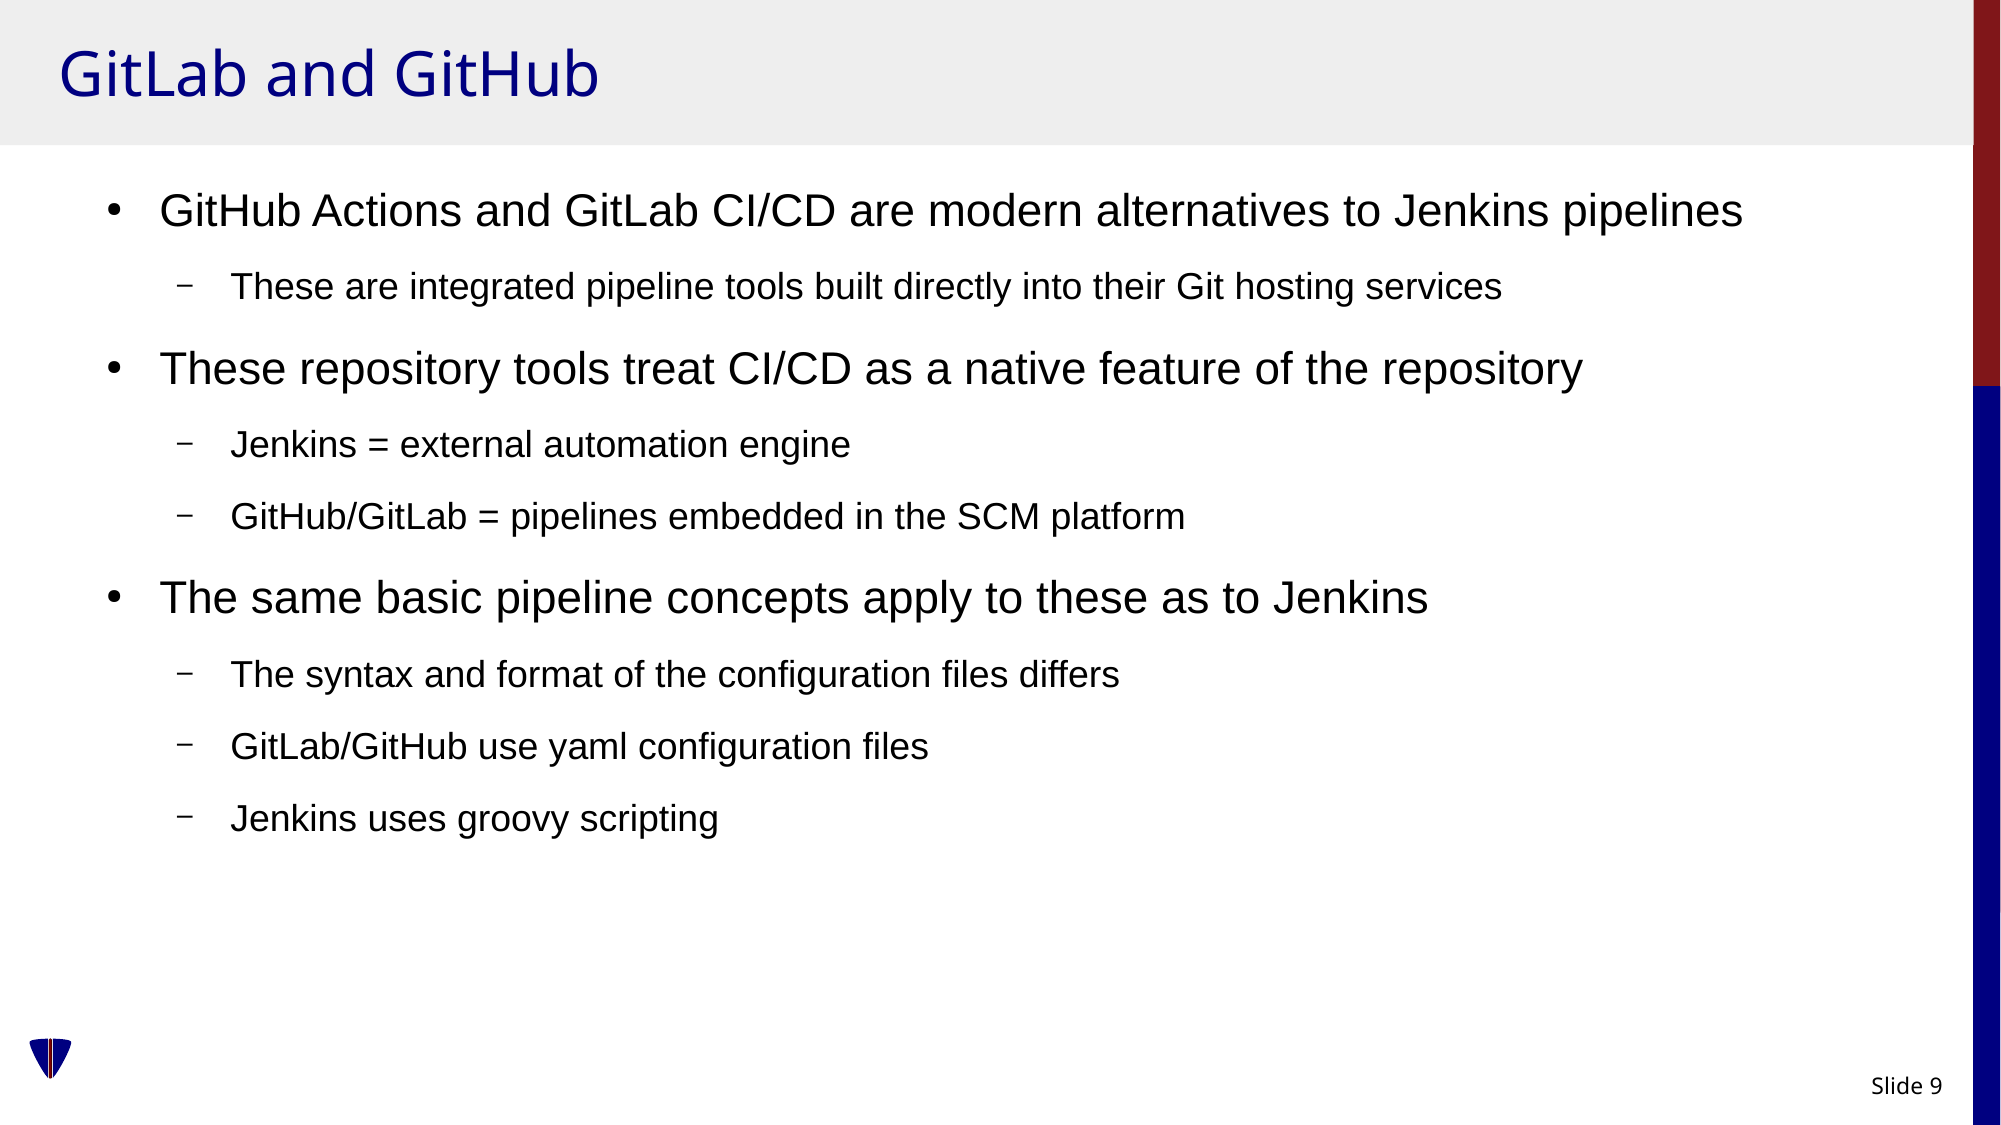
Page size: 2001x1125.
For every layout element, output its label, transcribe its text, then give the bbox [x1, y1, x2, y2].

title GitLab and GitHub [0, 0, 1974, 146]
list GitHub Actions and GitLab CI/CD are modern alternatives to Jenkins pipelines These are integrated pipeline tools built directly into their Git hosting services These repository tools treat CI/CD as a native feature of the repository Jenkins = external automation engine GitHub/GitLab = pipelines embedded in the SCM platform The same basic pipeline concepts apply to these as to Jenkins The syntax and format of the configuration files differs GitLab/GitHub use yaml configuration files Jenkins uses groovy scripting [88, 177, 1802, 1034]
